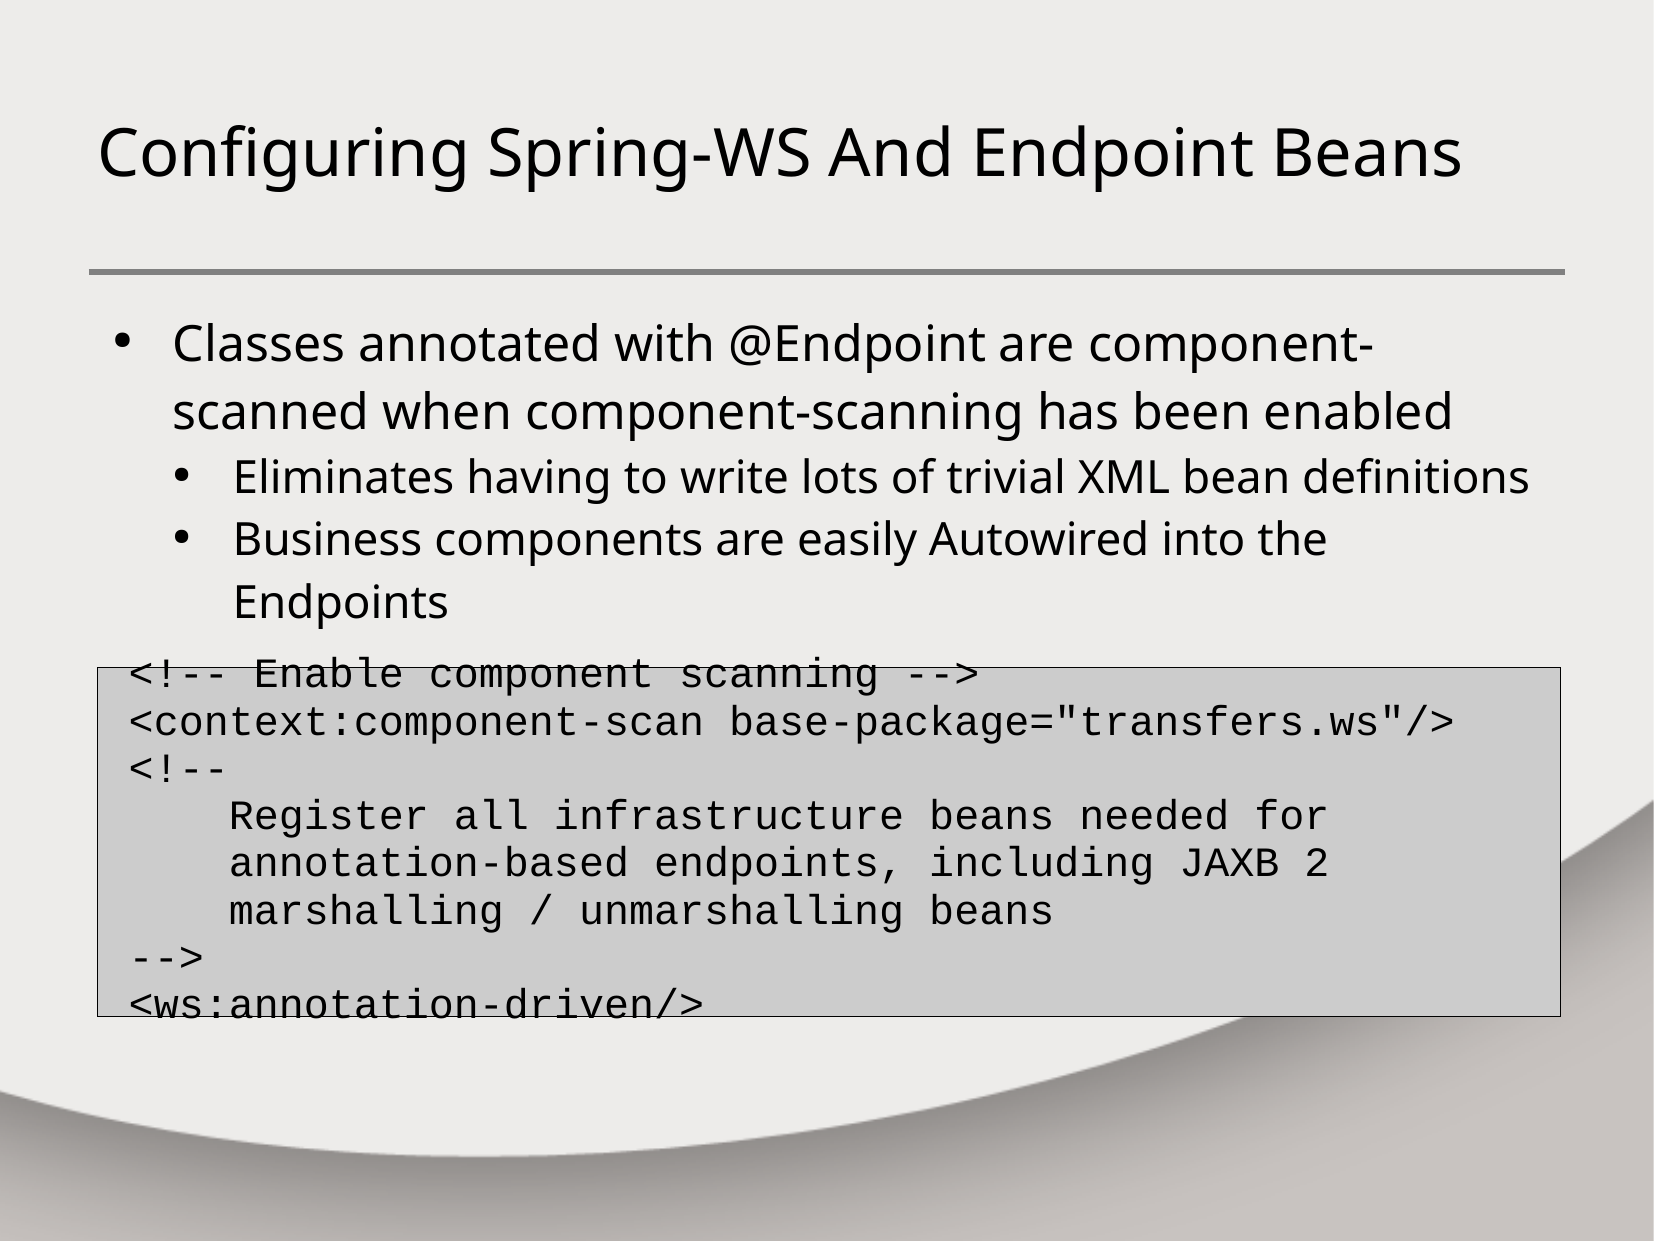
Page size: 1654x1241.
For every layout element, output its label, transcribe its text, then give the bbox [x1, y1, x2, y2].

title Configuring Spring-WS And Endpoint Beans [97, 75, 1559, 226]
text_box Classes annotated with @Endpoint are component-scanned when component-scanning has been enabled Eliminates having to write lots of trivial XML bean definitions Business components are easily Autowired into the Endpoints [97, 300, 1560, 667]
text_box <!-- Enable component scanning --> <context:component-scan base-package="transfers.ws"/> <!-- Register all infrastructure beans needed for annotation-based endpoints, including JAXB 2 marshalling / unmarshalling beans --> <ws:annotation-driven/> [97, 667, 1561, 1017]
text_box Classes annotated with @Endpoint are component-scanned when component-scanning has been enabled Eliminates having to write lots of trivial XML bean definitions Business components are easily Autowired into the Endpoints [97, 1017, 1560, 1163]
picture [0, 0, 1654, 1241]
